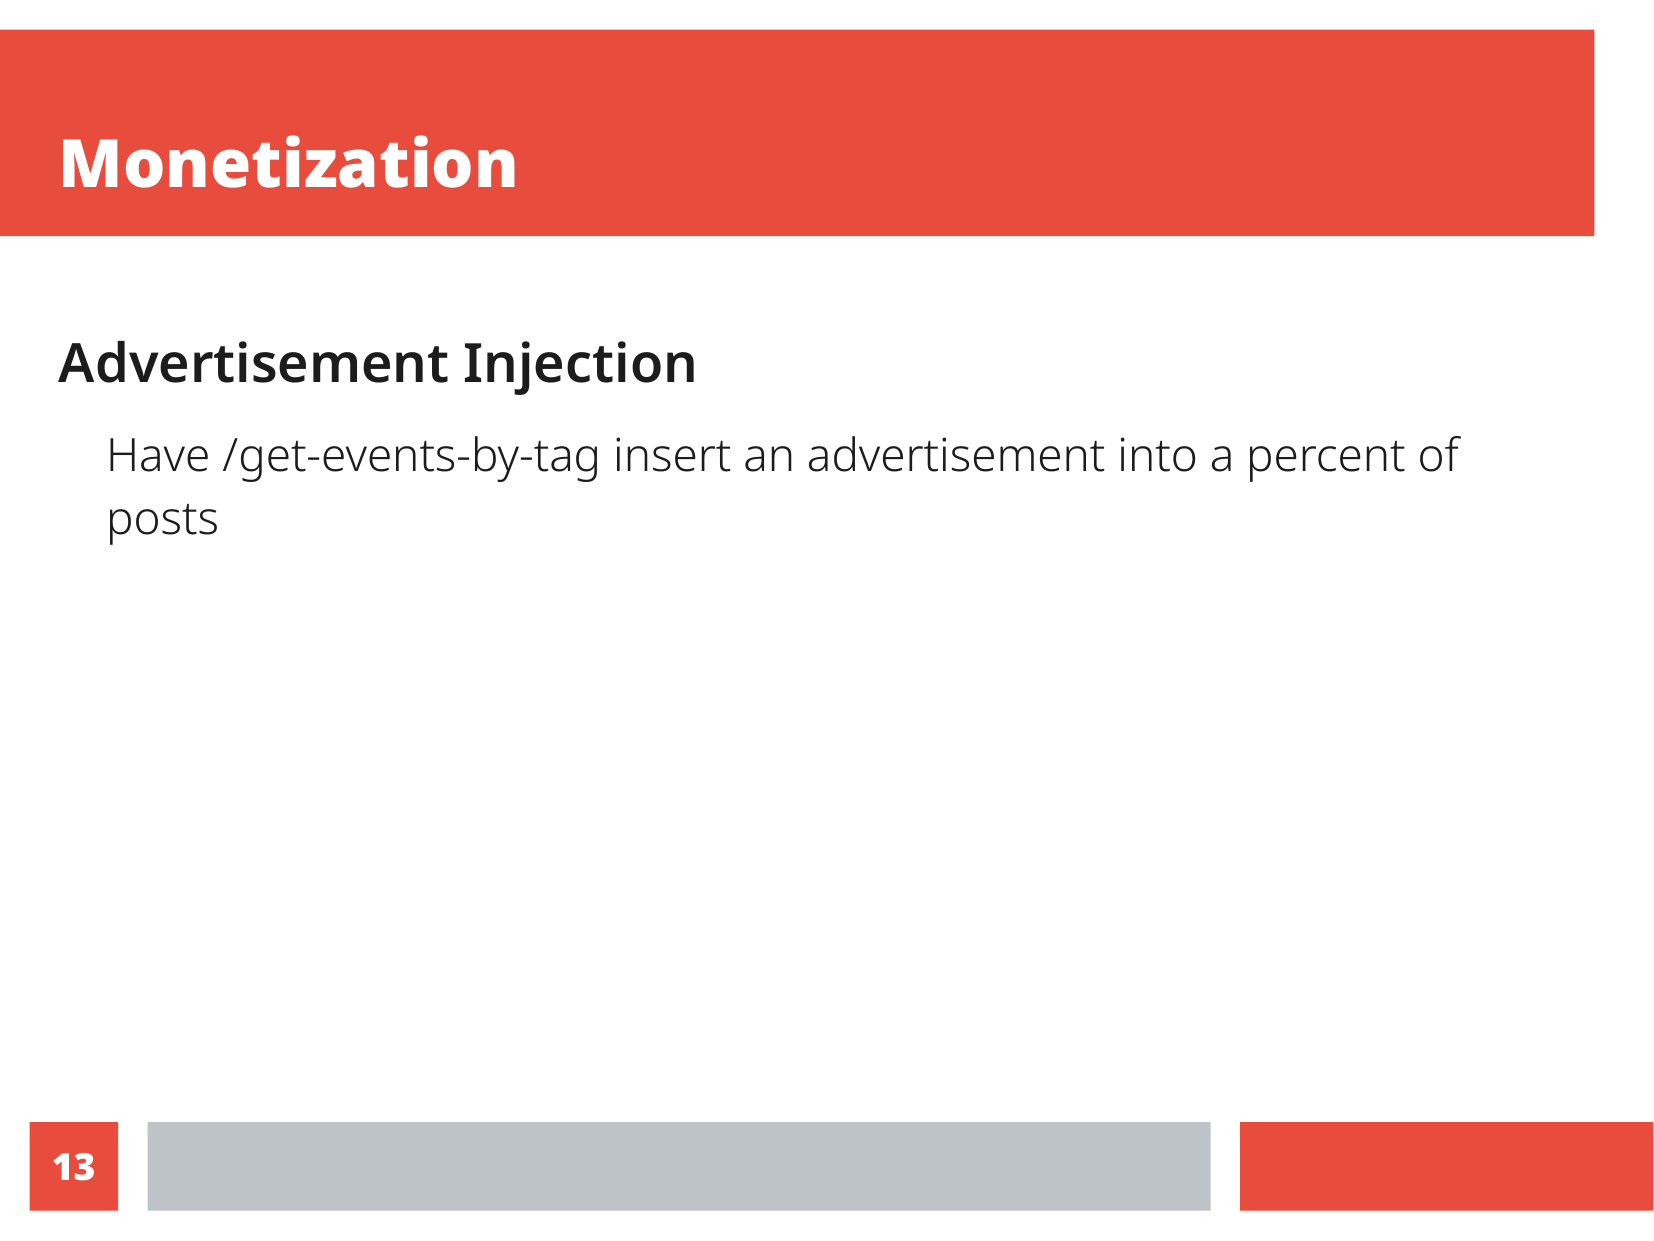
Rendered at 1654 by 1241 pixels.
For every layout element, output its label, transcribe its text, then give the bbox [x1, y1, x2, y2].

list Advertisement Injection Have /get-events-by-tag insert an advertisement into a percent of posts [59, 324, 1565, 1093]
title Monetization [59, 59, 1595, 207]
